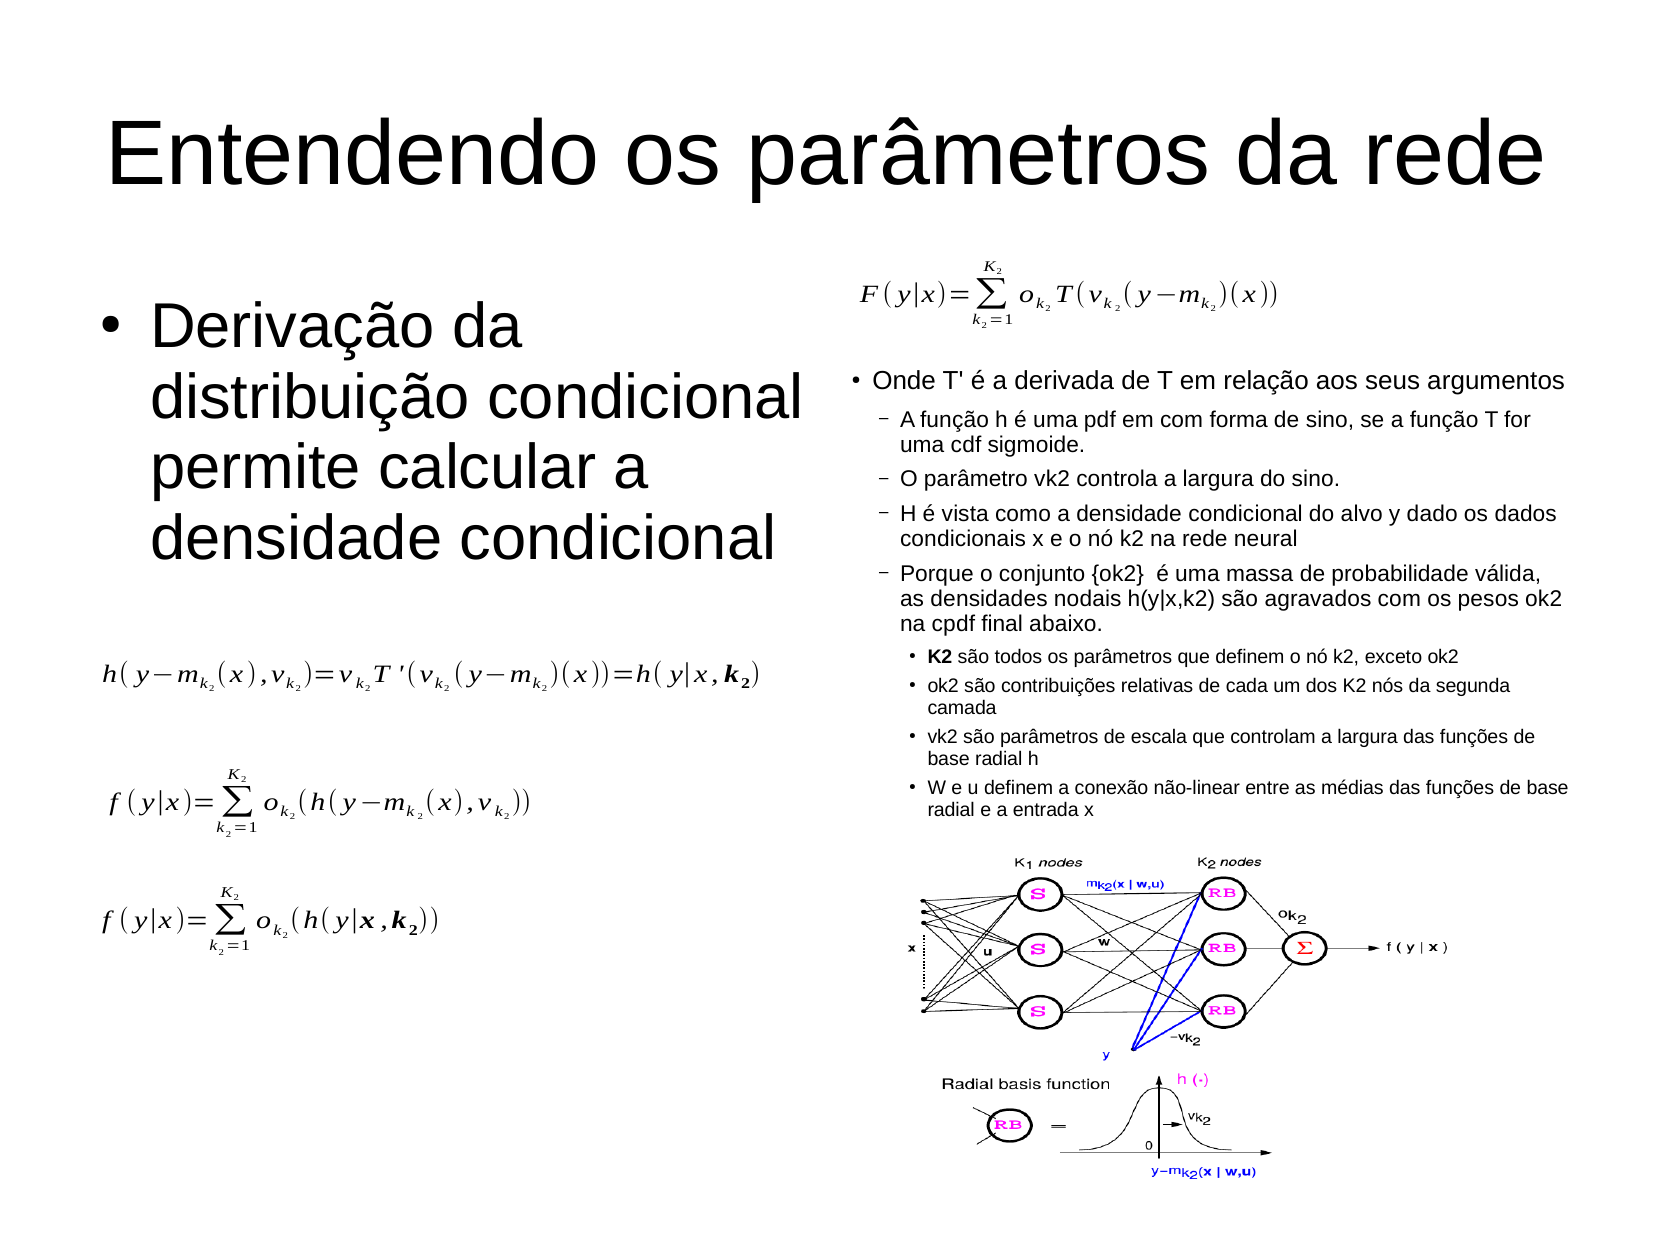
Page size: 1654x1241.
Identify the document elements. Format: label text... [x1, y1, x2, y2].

chart [94, 659, 769, 694]
chart [850, 257, 1288, 331]
list Derivação da distribuição condicional permite calcular a densidade condicional [82, 290, 809, 634]
chart [94, 883, 447, 957]
chart [101, 765, 539, 839]
list Onde T' é a derivada de T em relação aos seus argumentos A função h é uma pdf em com forma de sino, se a função T for uma cdf sigmoide. O parâmetro vk2 controla a largura do sino. H é vista como a densidade condicional do alvo y dado os dados condicionais x e o nó k2 na rede neural Porque o conjunto {ok2} é uma massa de probabilidade válida, as densidades nodais h(y|x,k2) são agravados com os pesos ok2 na cpdf final abaixo. K2 são todos os parâmetros que definem o nó k2, exceto ok2 ok2 são contribuições relativas de cada um dos K2 nós da segunda camada vk2 são parâmetros de escala que controlam a largura das funções de base radial h W e u definem a conexão não-linear entre as médias das funções de base radial e a entrada x [844, 366, 1571, 827]
title Entendendo os parâmetros da rede [82, 49, 1571, 257]
picture [897, 850, 1453, 1182]
